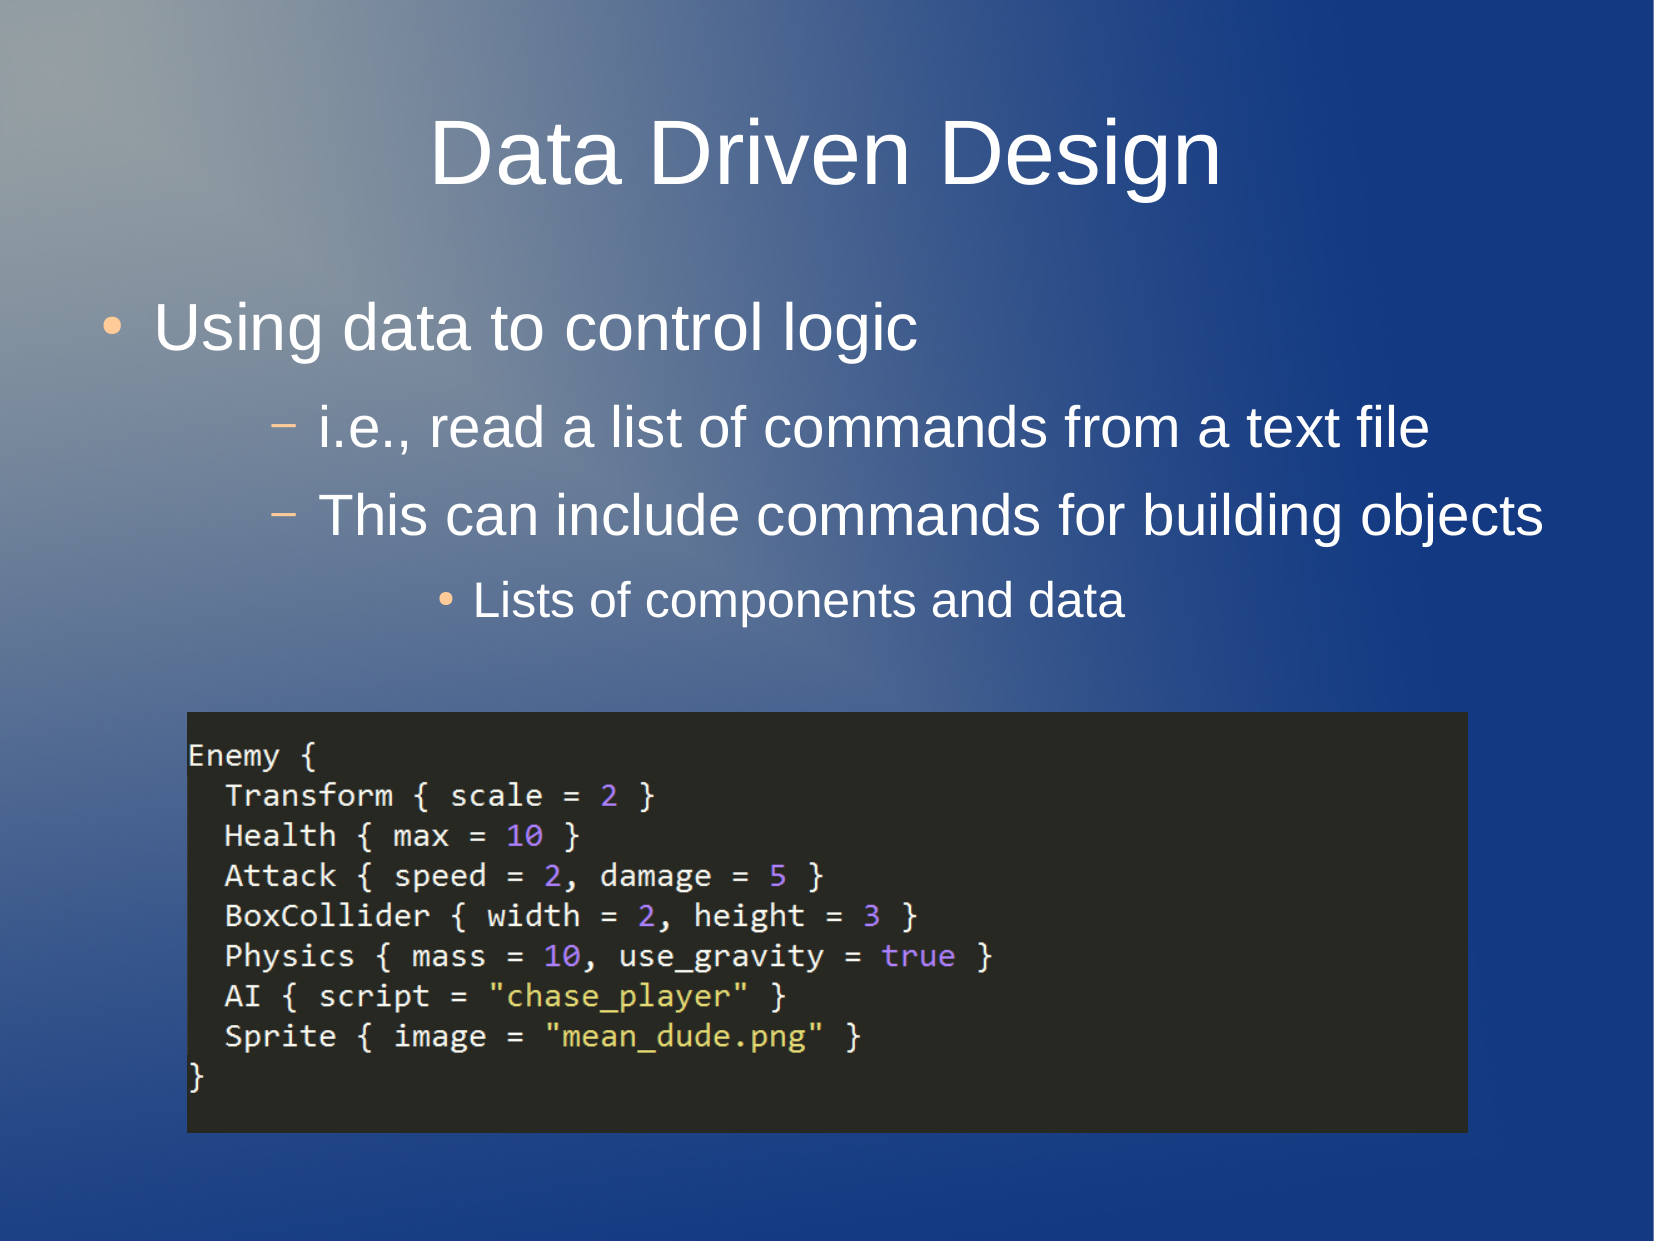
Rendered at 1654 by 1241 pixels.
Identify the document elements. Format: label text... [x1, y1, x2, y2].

title Data Driven Design [82, 49, 1571, 257]
picture [0, 0, 1654, 1241]
list Using data to control logic i.e., read a list of commands from a text file This can include commands for building objects Lists of components and data [82, 290, 1571, 1109]
